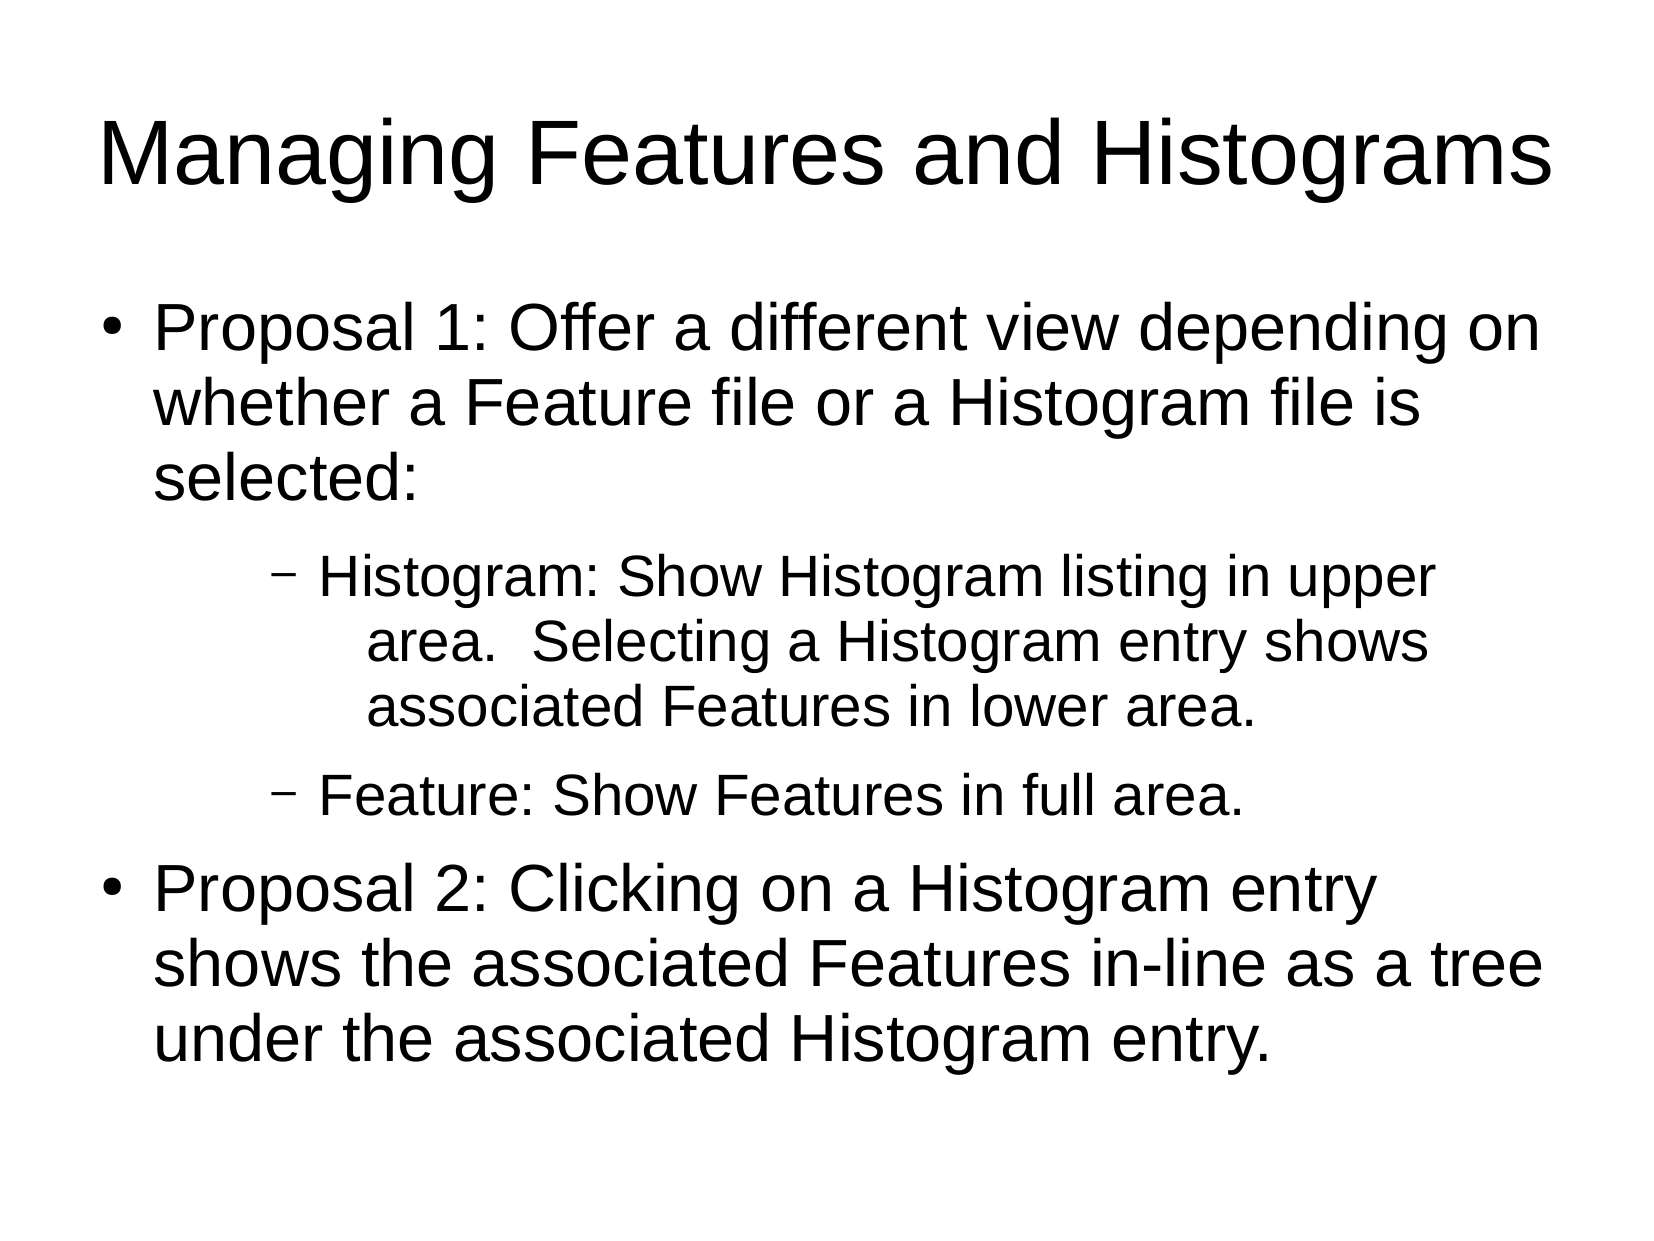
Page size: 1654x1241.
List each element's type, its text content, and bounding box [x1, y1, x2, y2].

title Managing Features and Histograms [82, 56, 1571, 250]
list Proposal 1: Offer a different view depending on whether a Feature file or a Histogram file is selected: Histogram: Show Histogram listing in upper area. Selecting a Histogram entry shows associated Features in lower area. Feature: Show Features in full area. Proposal 2: Clicking on a Histogram entry shows the associated Features in-line as a tree under the associated Histogram entry. [82, 290, 1571, 1094]
